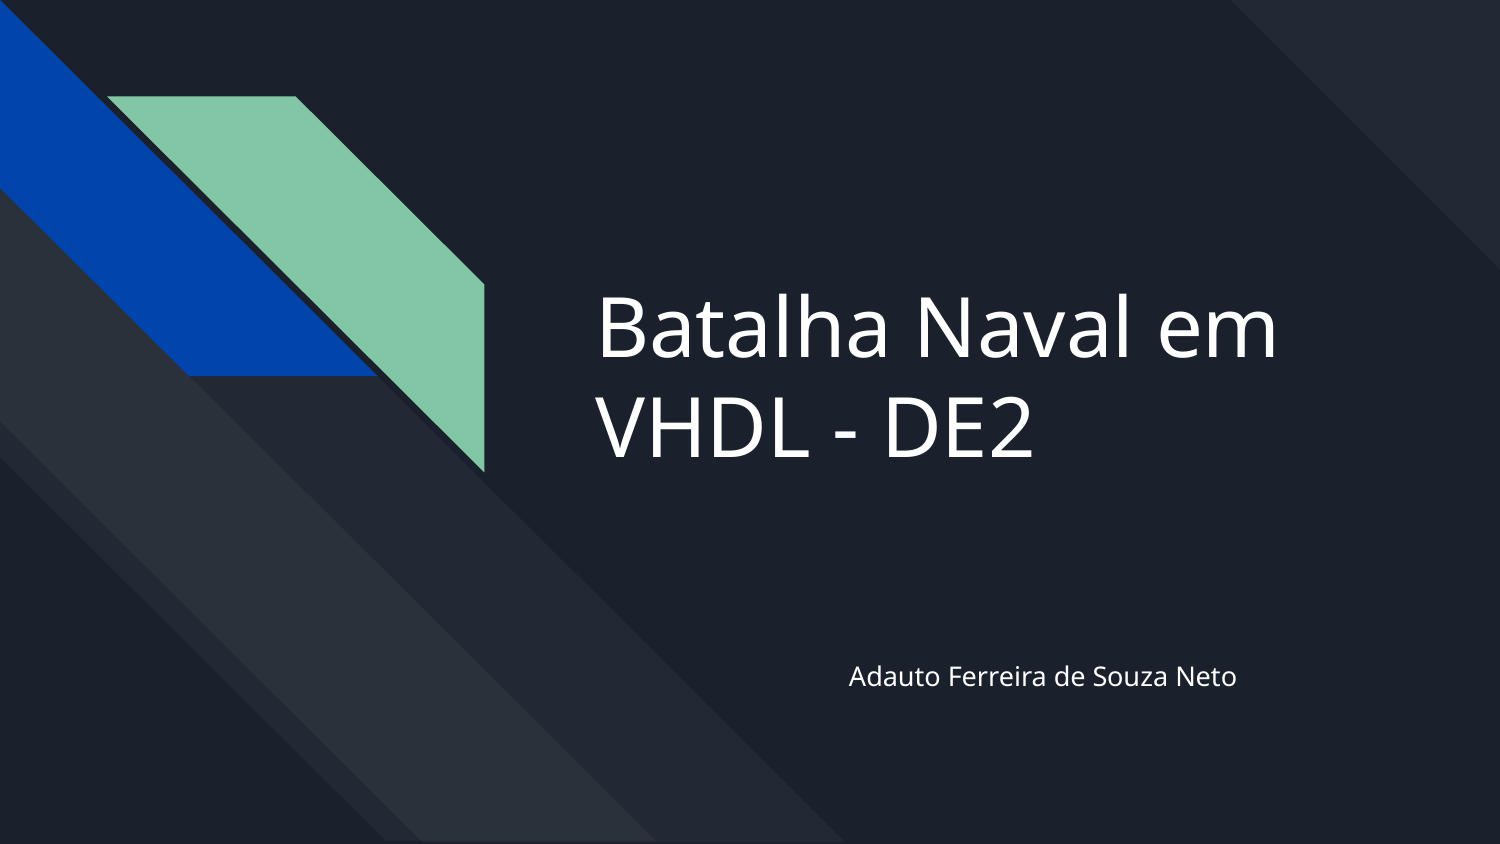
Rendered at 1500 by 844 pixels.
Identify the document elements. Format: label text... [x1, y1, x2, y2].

title Batalha Naval em VHDL - DE2 [580, 258, 1404, 518]
subtitle Adauto Ferreira de Souza Neto [833, 643, 1404, 727]
